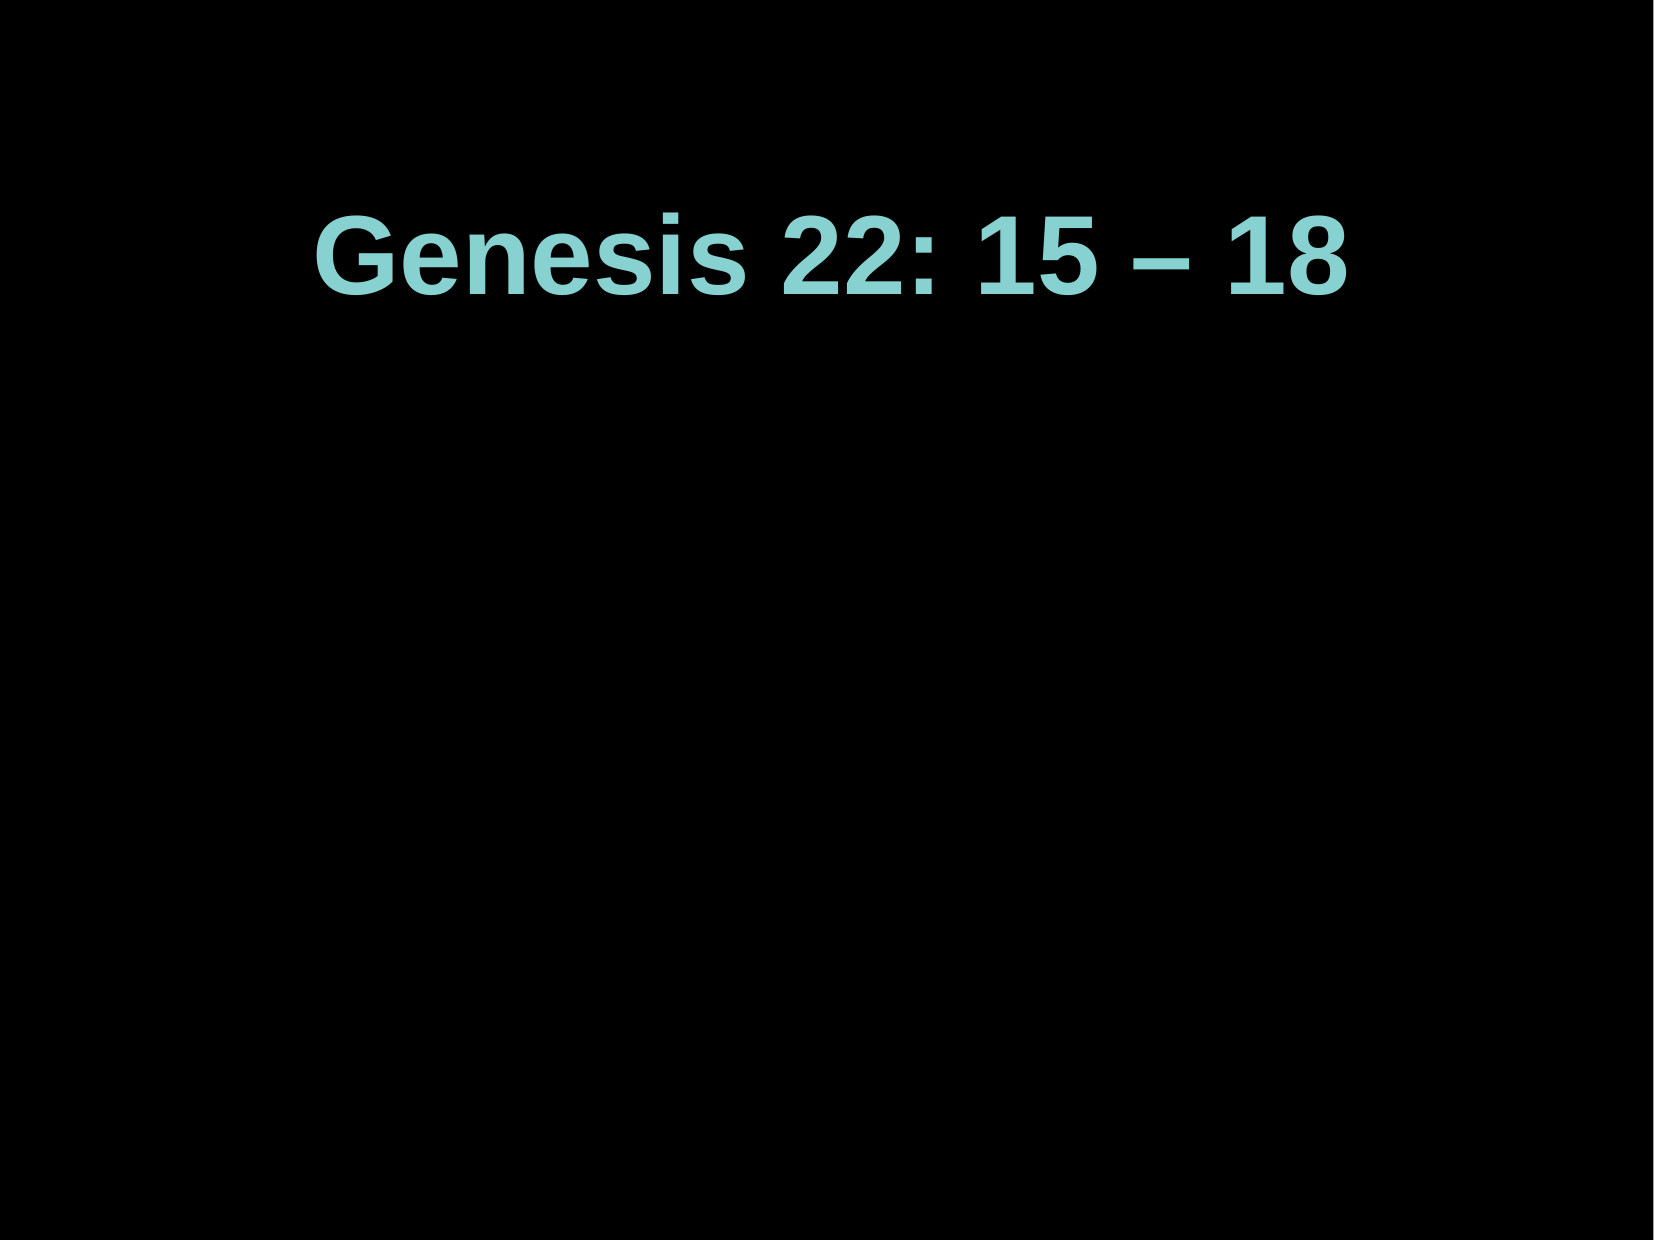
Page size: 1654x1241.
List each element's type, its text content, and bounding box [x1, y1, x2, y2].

text_box Genesis 22: 15 – 18 [59, 59, 1603, 1179]
